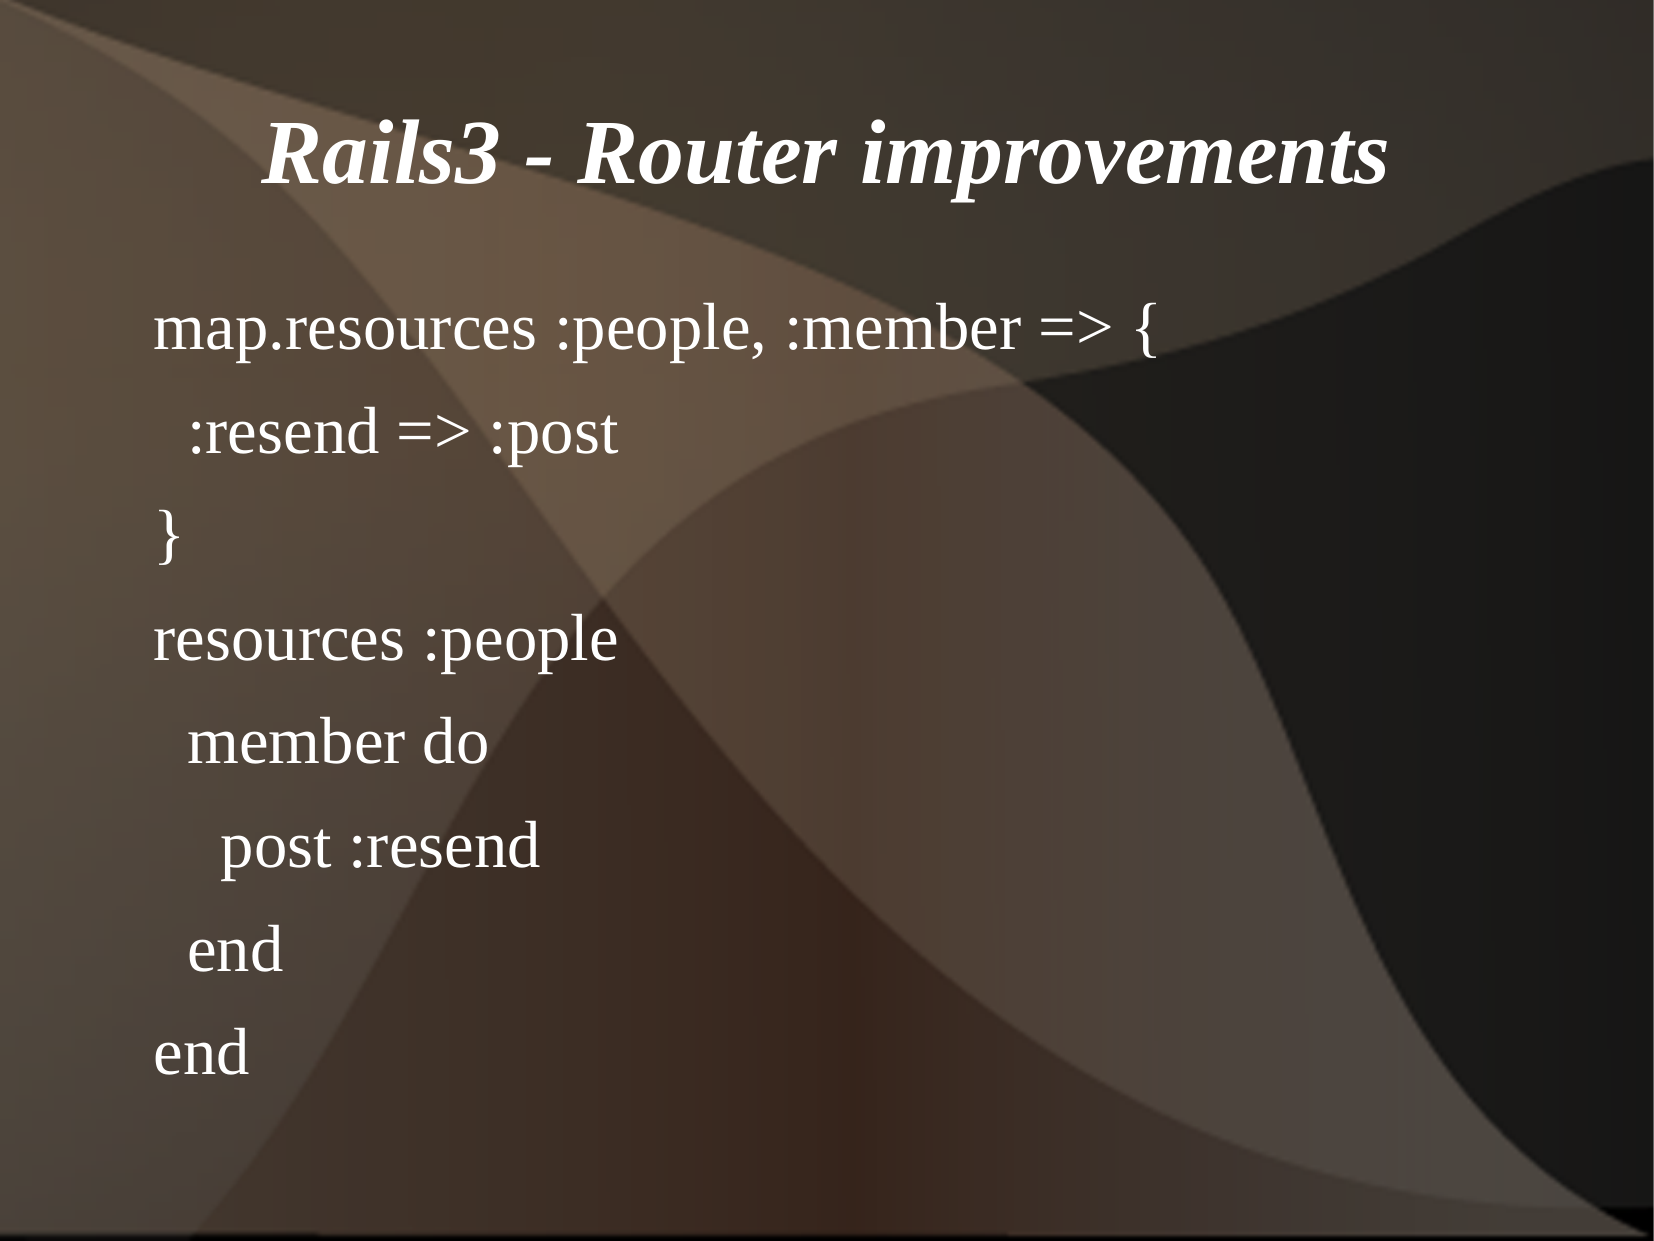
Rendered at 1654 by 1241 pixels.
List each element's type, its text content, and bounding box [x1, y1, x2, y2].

list map.resources :people, :member => { :resend => :post } resources :people member do post :resend end end [82, 290, 1571, 1193]
title Rails3 - Router improvements [82, 56, 1571, 250]
picture [0, 0, 1654, 1241]
